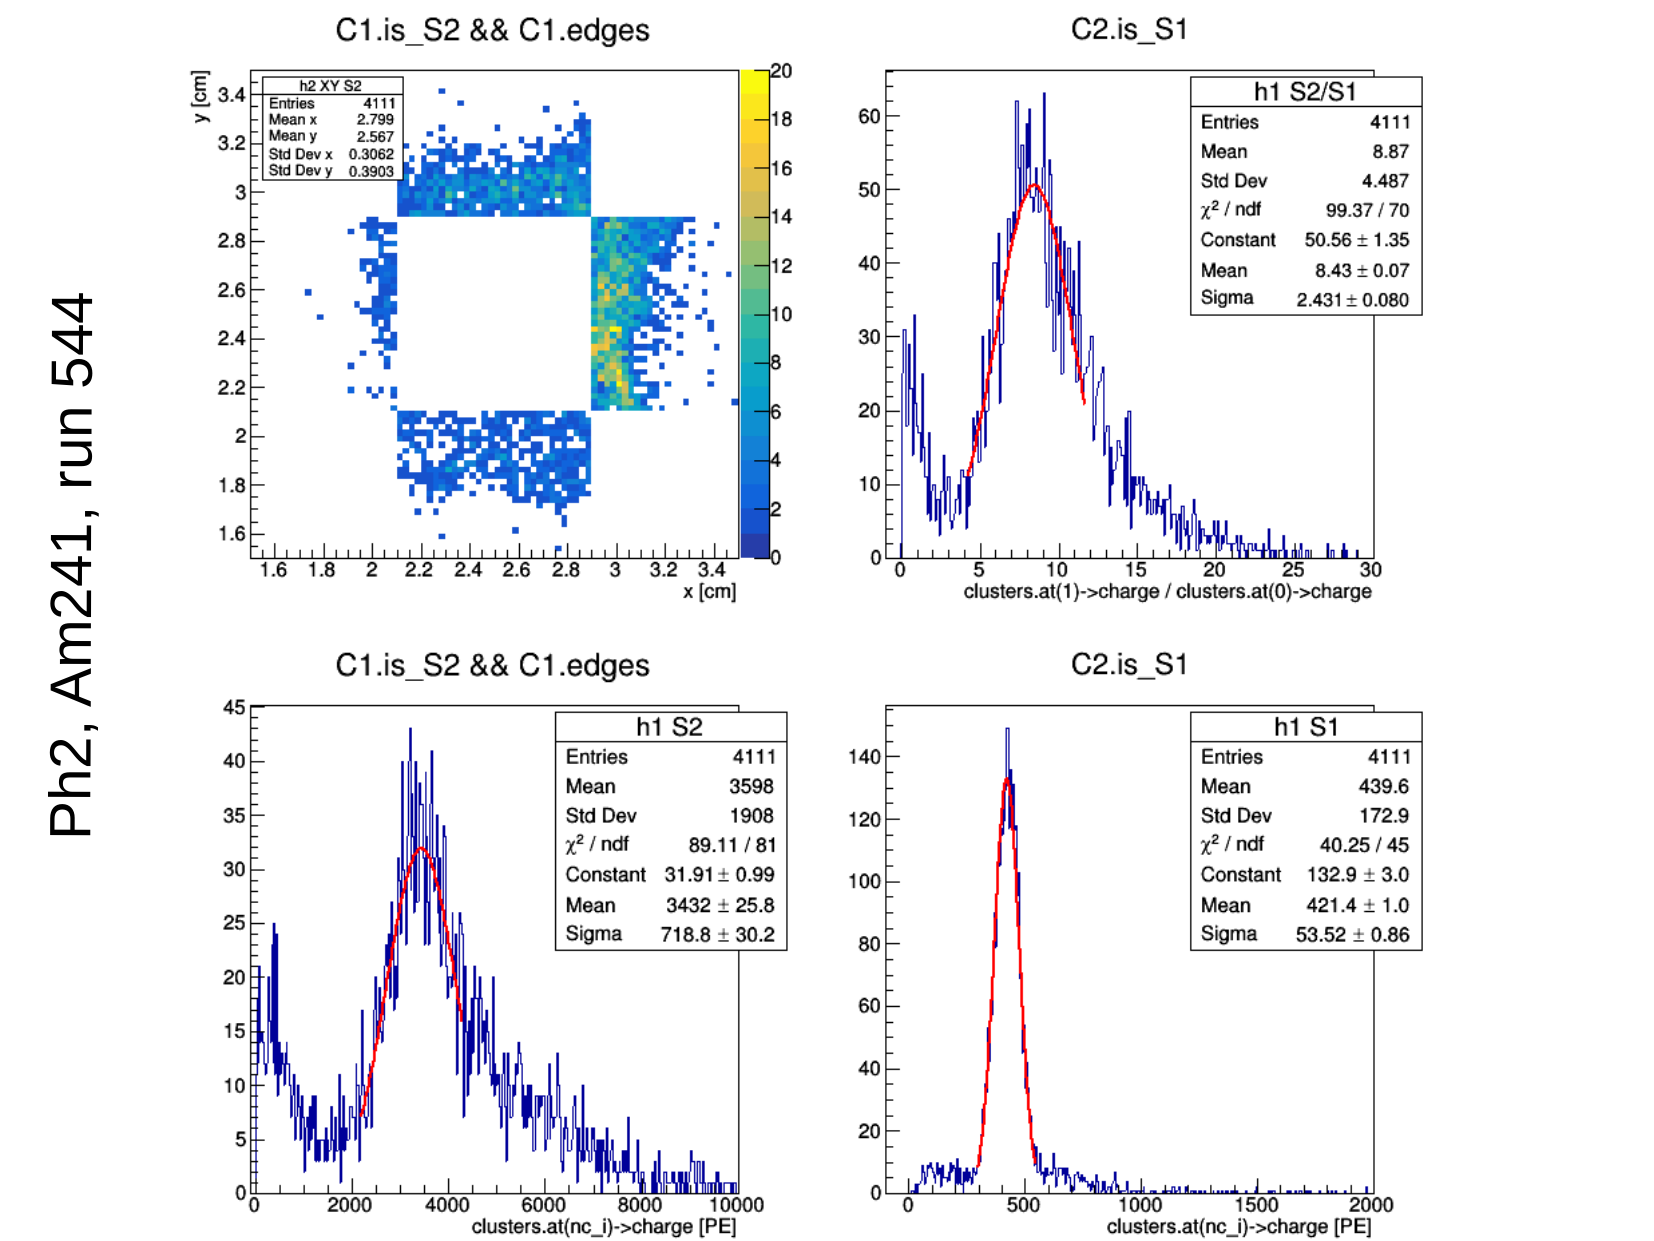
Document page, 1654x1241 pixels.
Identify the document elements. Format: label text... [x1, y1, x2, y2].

picture [186, 3, 1435, 1241]
text_box Ph2, Am241, run 544 [30, 225, 170, 907]
